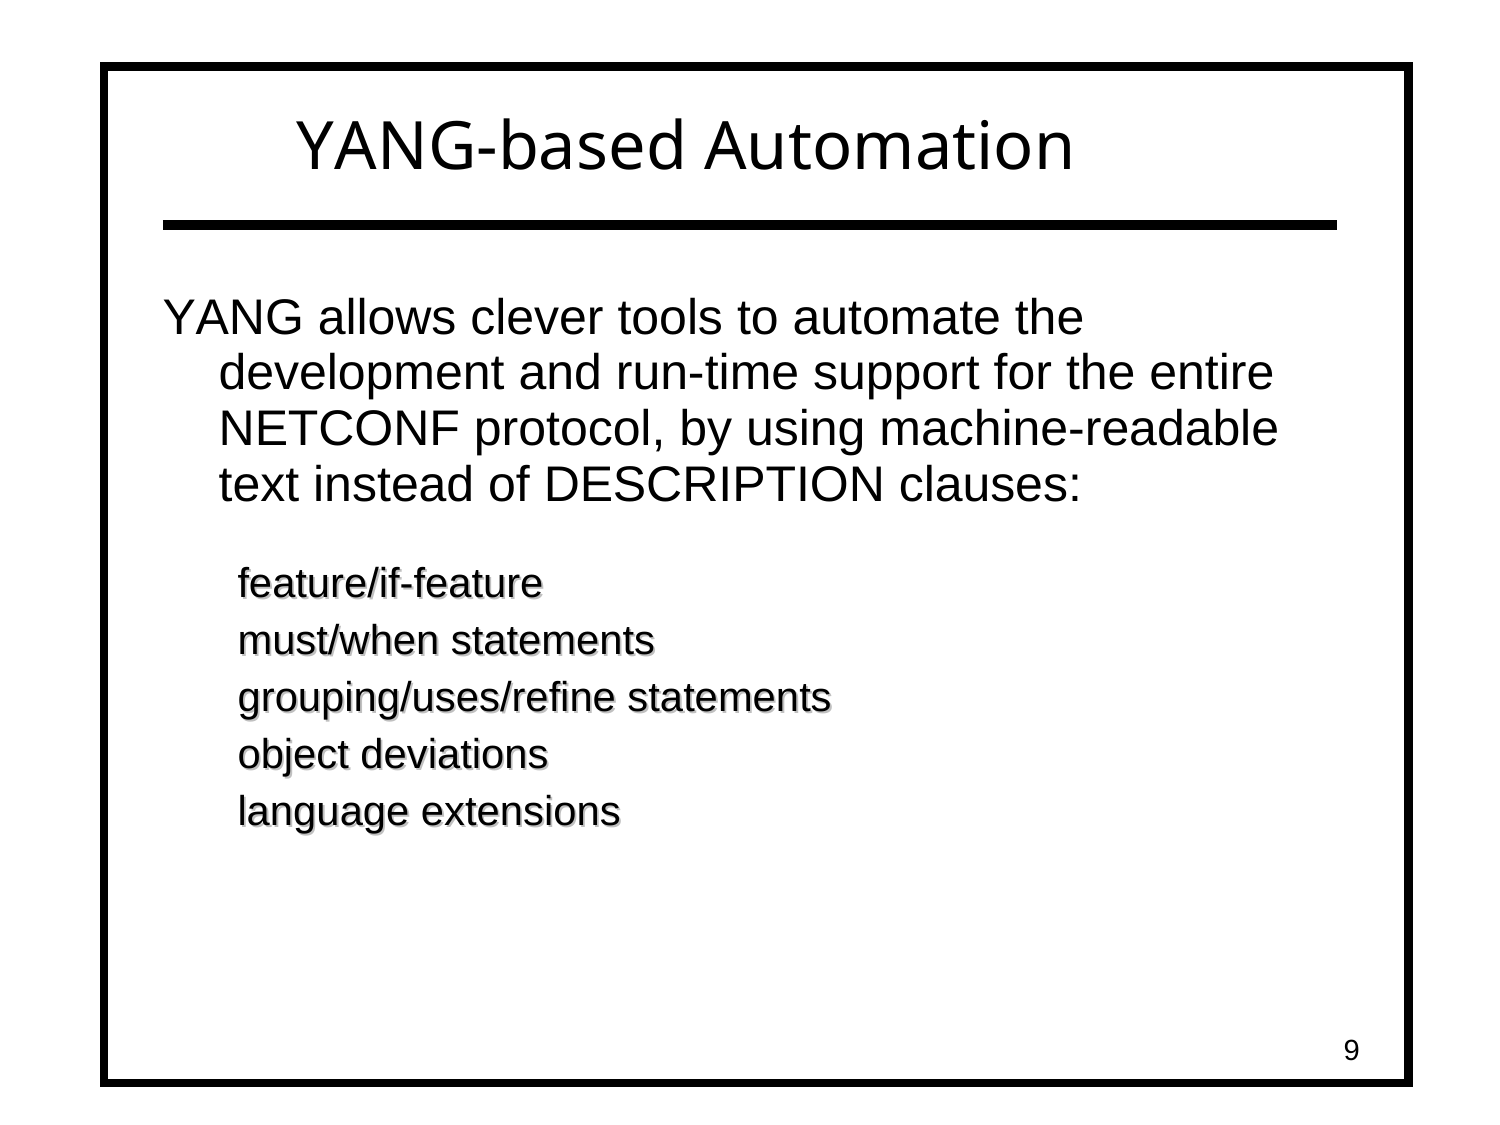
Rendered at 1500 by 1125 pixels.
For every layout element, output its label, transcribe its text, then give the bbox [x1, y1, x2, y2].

list YANG allows clever tools to automate the development and run-time support for the entire NETCONF protocol, by using machine-readable text instead of DESCRIPTION clauses: feature/if-feature must/when statements grouping/uses/refine statements object deviations language extensions [162, 288, 1338, 1001]
title YANG-based Automation [162, 74, 1332, 213]
